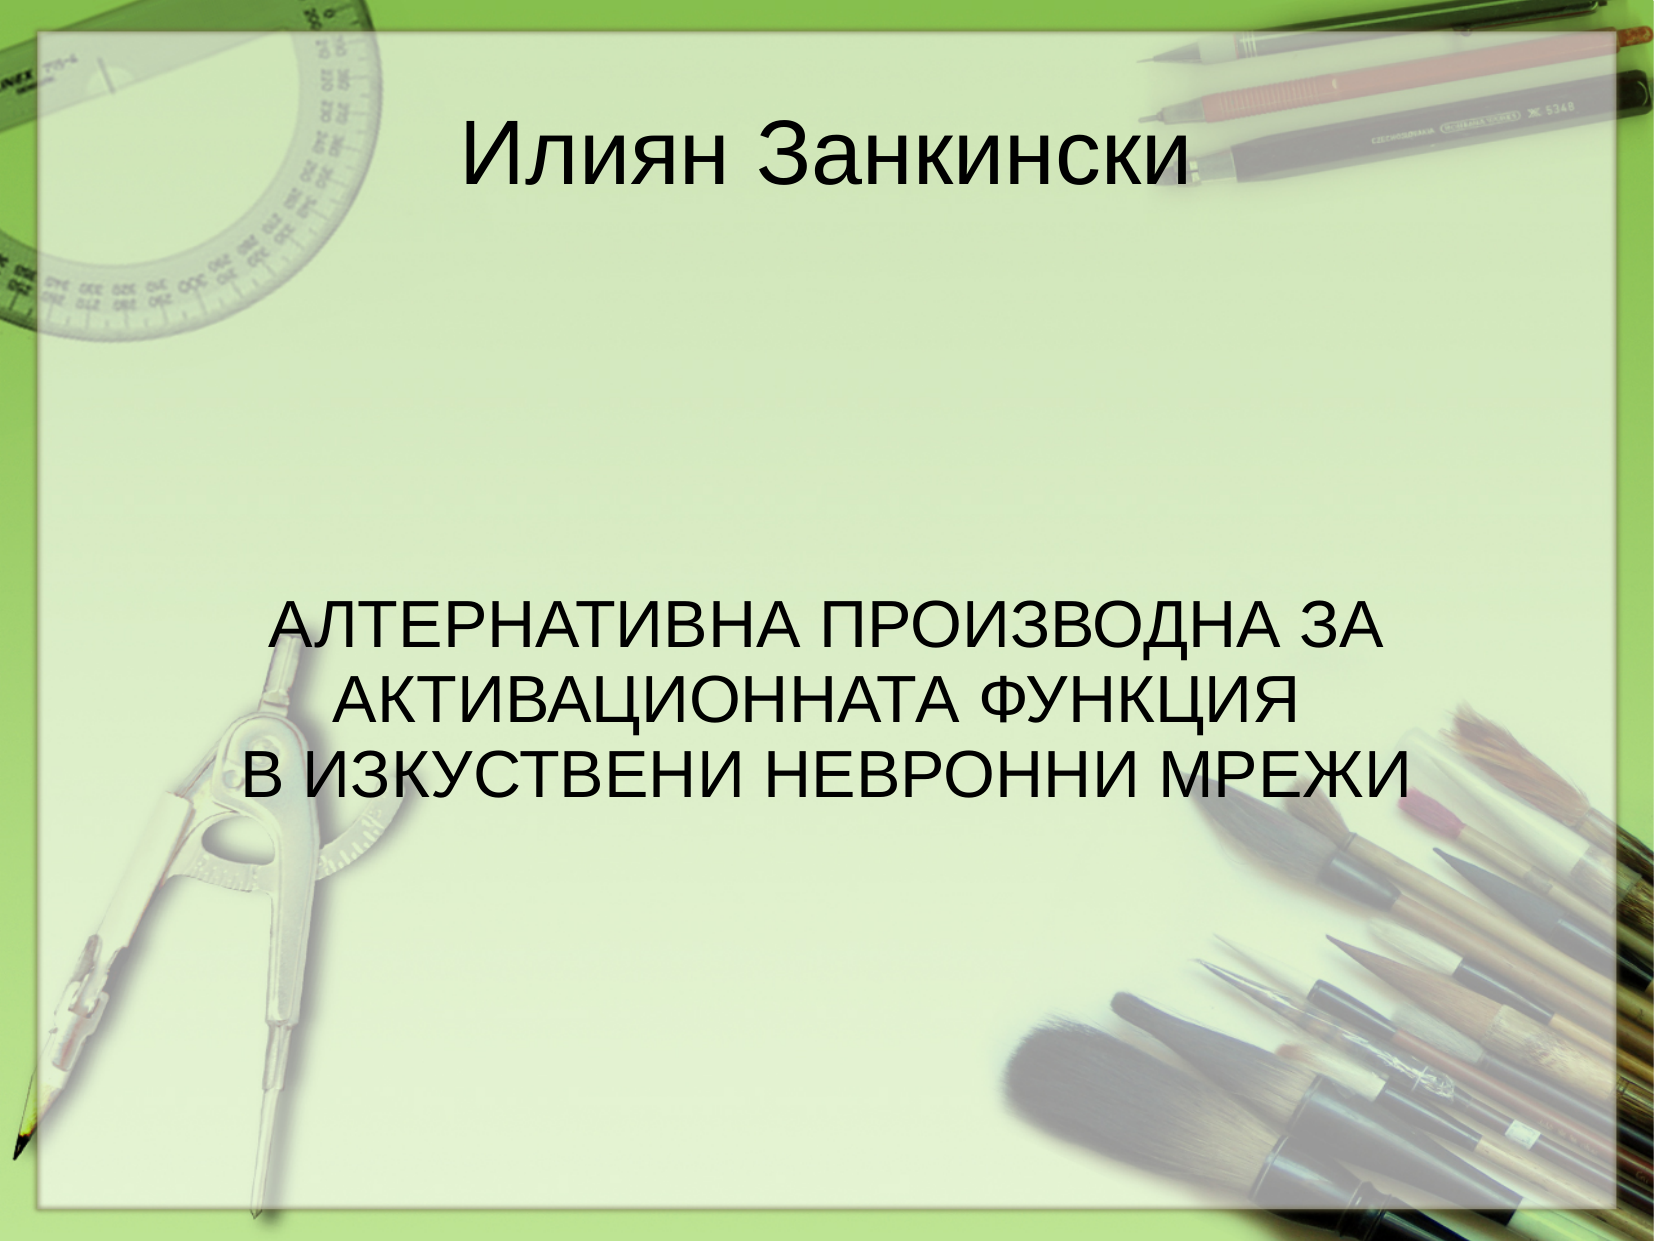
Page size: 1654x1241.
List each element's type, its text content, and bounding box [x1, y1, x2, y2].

subtitle АЛТЕРНАТИВНА ПРОИЗВОДНА ЗА АКТИВАЦИОННАТА ФУНКЦИЯ В ИЗКУСТВЕНИ НЕВРОННИ МРЕЖИ [82, 297, 1571, 1102]
title Илиян Занкински [82, 56, 1571, 250]
picture [0, 0, 1654, 1241]
